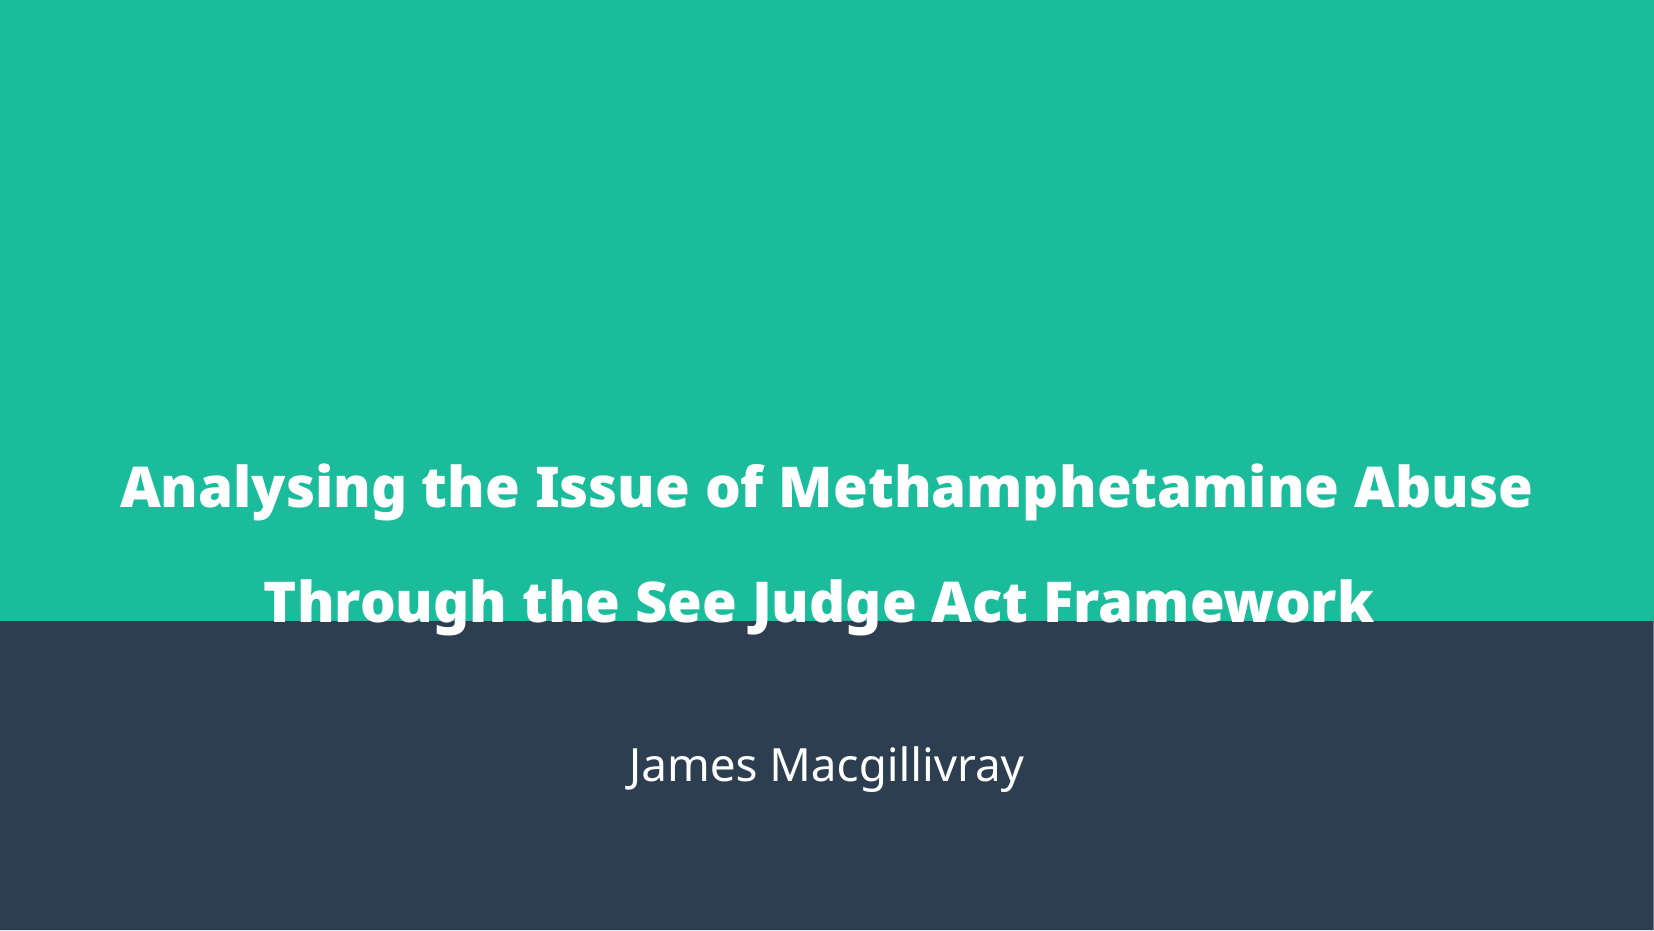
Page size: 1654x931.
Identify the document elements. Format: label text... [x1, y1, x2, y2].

title Analysing the Issue of Methamphetamine Abuse Through the See Judge Act Framework [59, 429, 1595, 619]
subtitle James Macgillivray [59, 642, 1595, 886]
